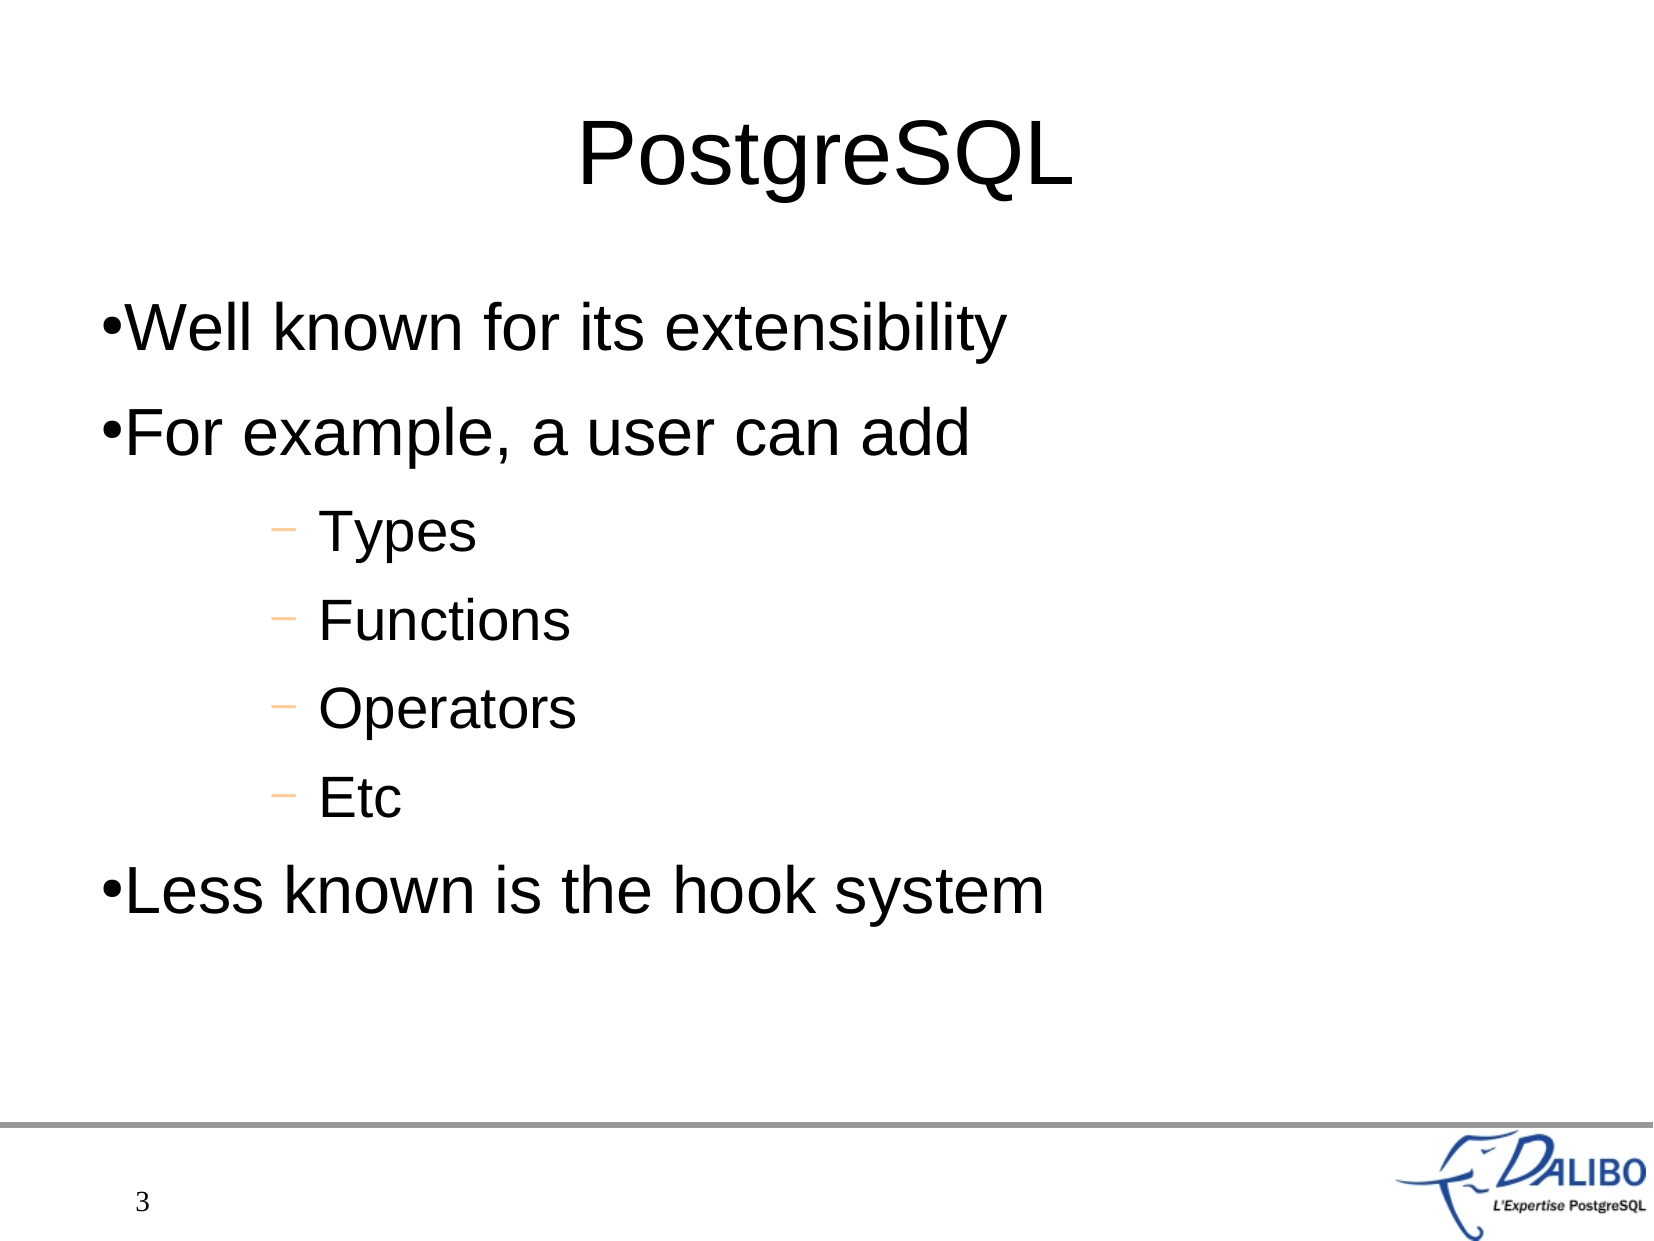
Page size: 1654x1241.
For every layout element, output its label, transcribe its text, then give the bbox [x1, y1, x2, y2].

title PostgreSQL [82, 49, 1571, 257]
picture [1395, 1130, 1646, 1241]
list Well known for its extensibility For example, a user can add Types Functions Operators Etc Less known is the hook system [82, 290, 1571, 1109]
